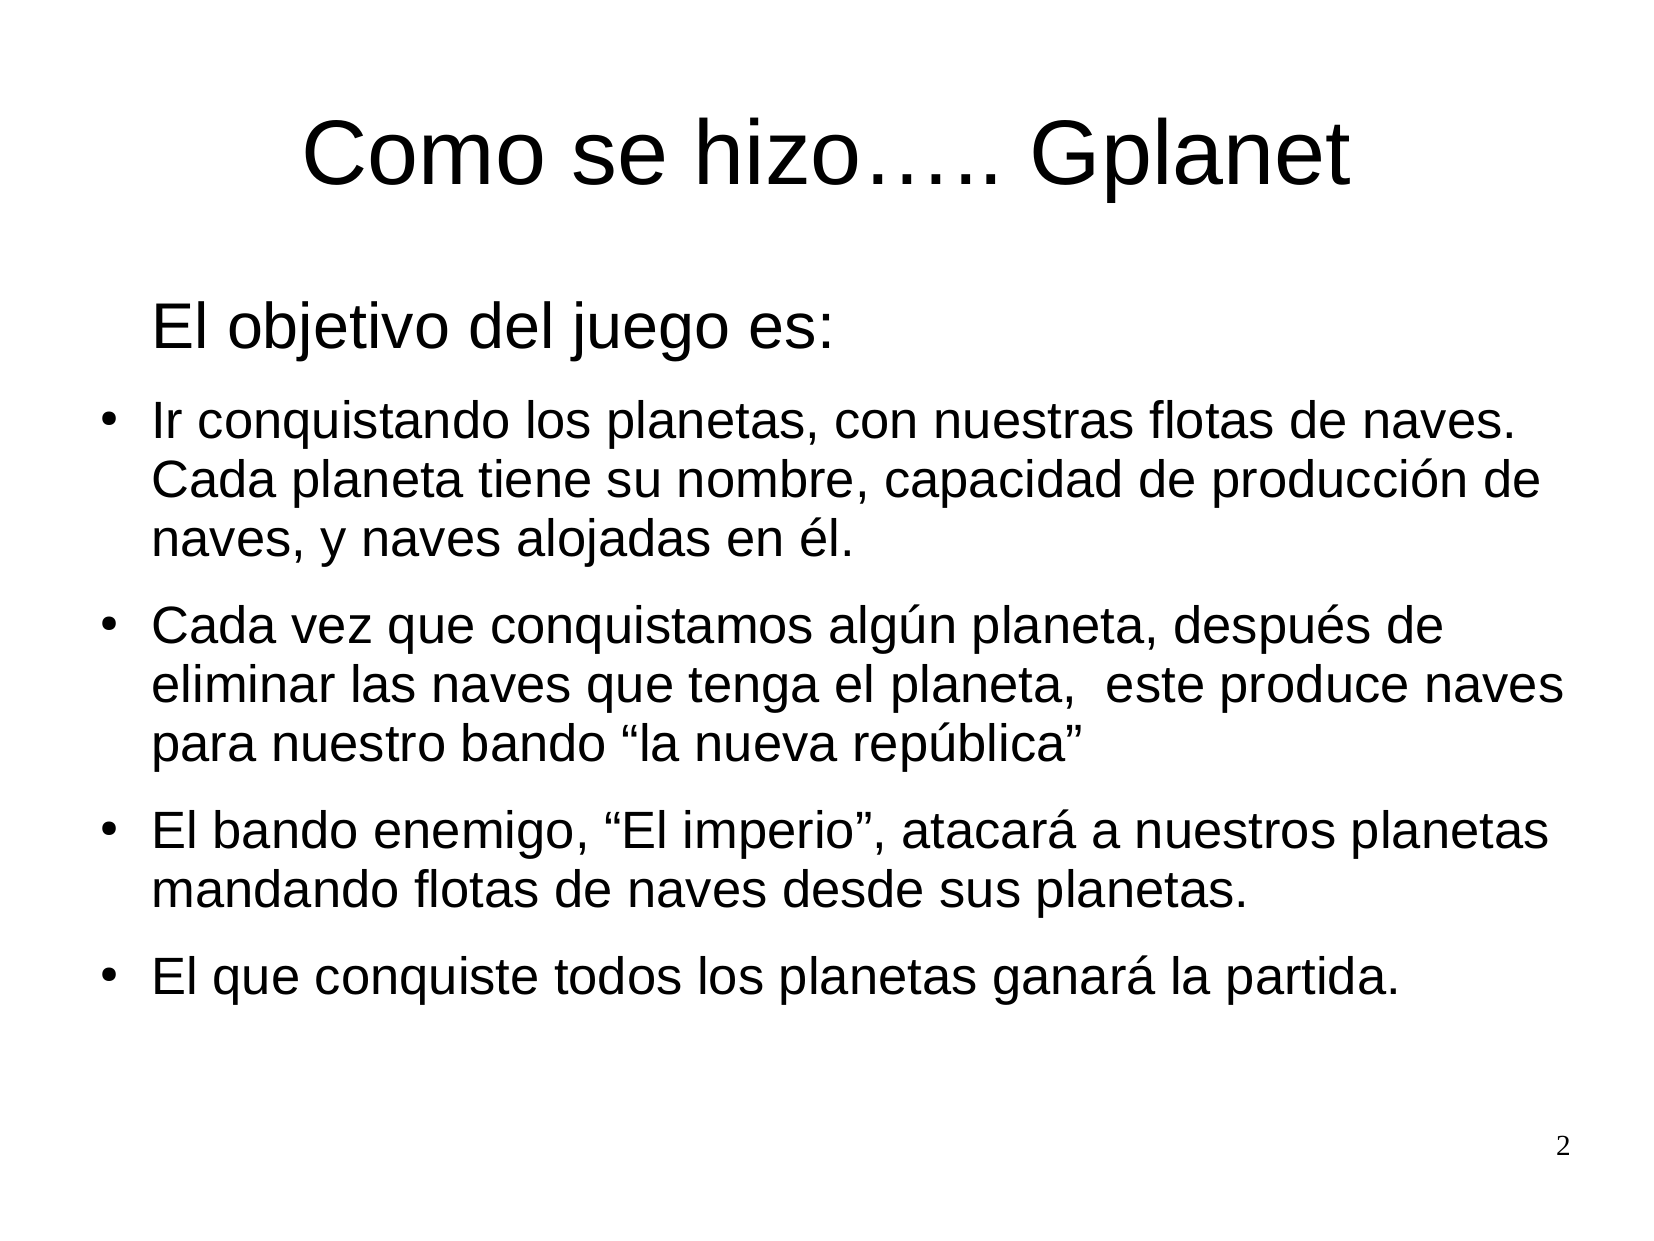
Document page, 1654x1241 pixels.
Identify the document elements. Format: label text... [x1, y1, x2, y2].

list El objetivo del juego es: Ir conquistando los planetas, con nuestras flotas de naves. Cada planeta tiene su nombre, capacidad de producción de naves, y naves alojadas en él. Cada vez que conquistamos algún planeta, después de eliminar las naves que tenga el planeta, este produce naves para nuestro bando “la nueva república” El bando enemigo, “El imperio”, atacará a nuestros planetas mandando flotas de naves desde sus planetas. El que conquiste todos los planetas ganará la partida. [82, 290, 1571, 1010]
title Como se hizo….. Gplanet [82, 49, 1571, 257]
